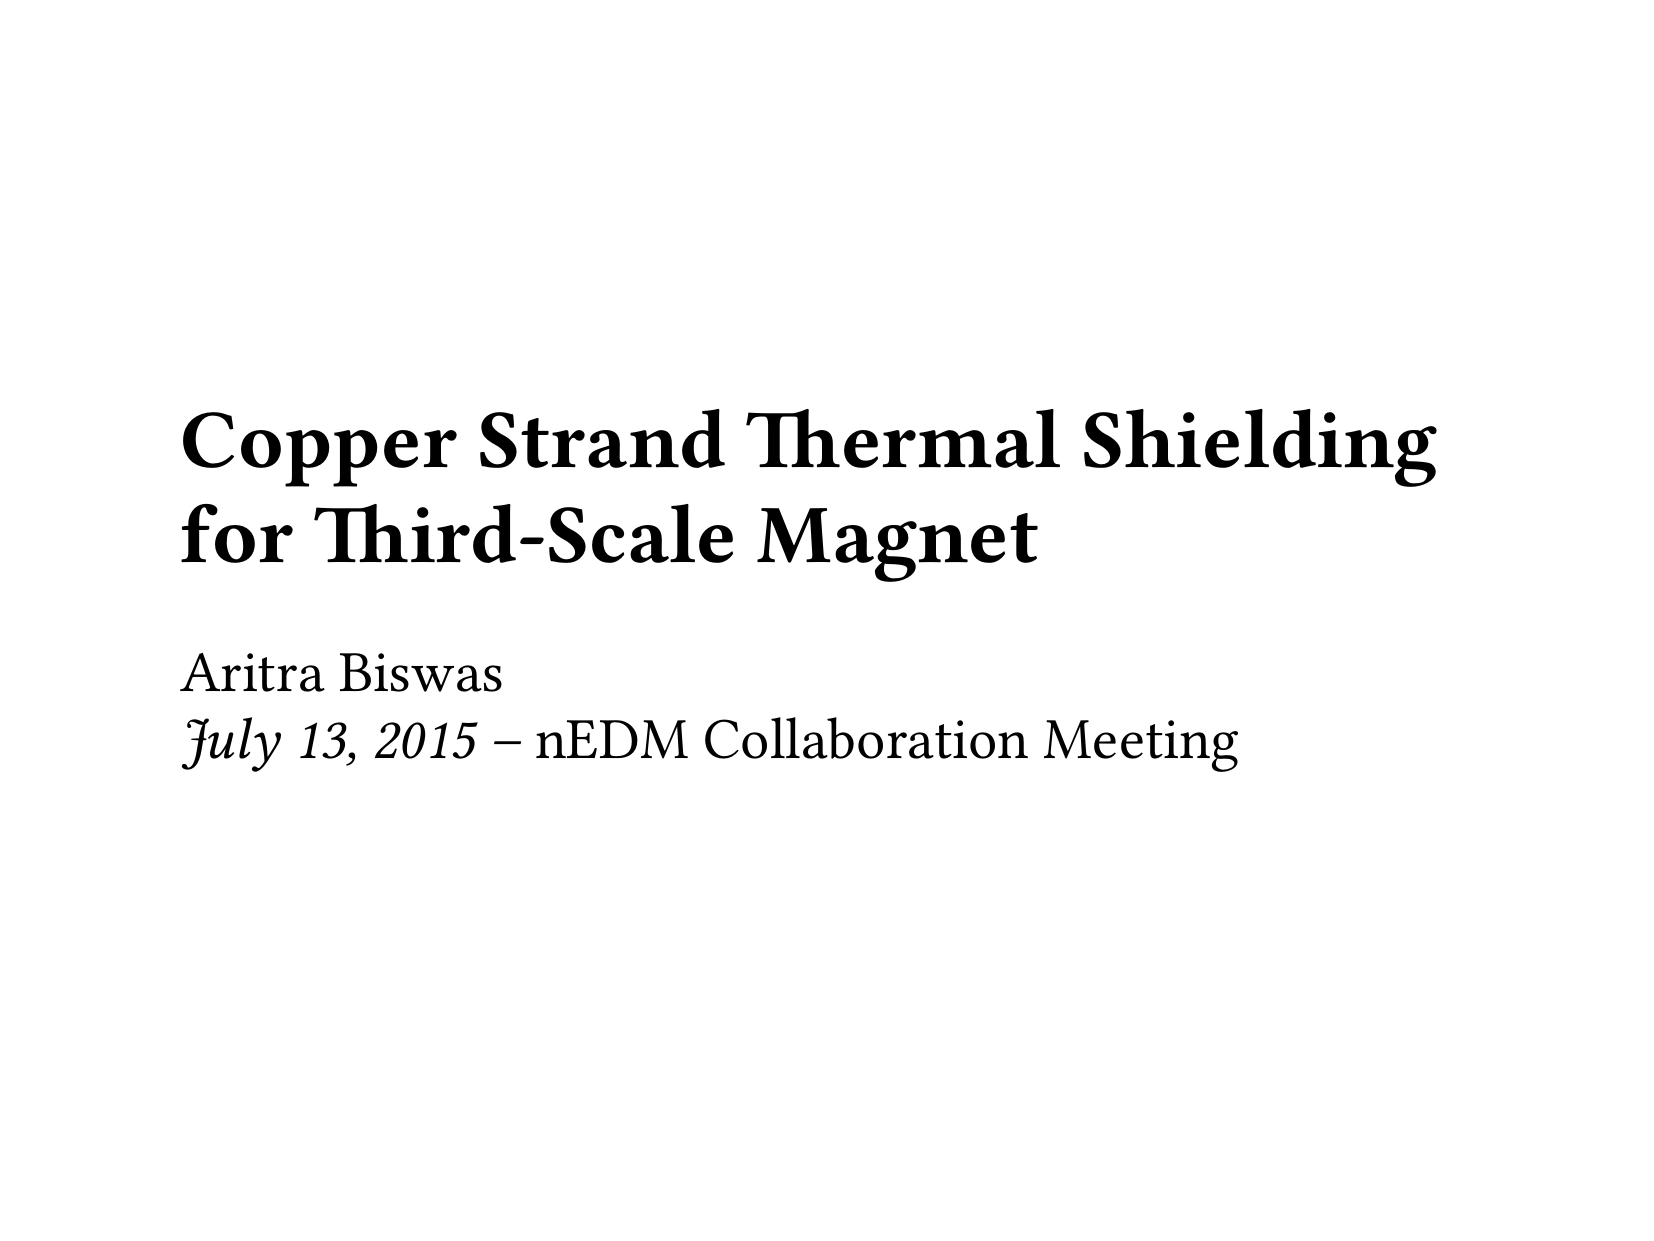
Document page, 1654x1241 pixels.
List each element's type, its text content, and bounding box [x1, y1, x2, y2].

subtitle Copper Strand Thermal Shielding for Third-Scale Magnet Aritra Biswas July 13, 2015 – nEDM Collaboration Meeting [179, 102, 1485, 1063]
